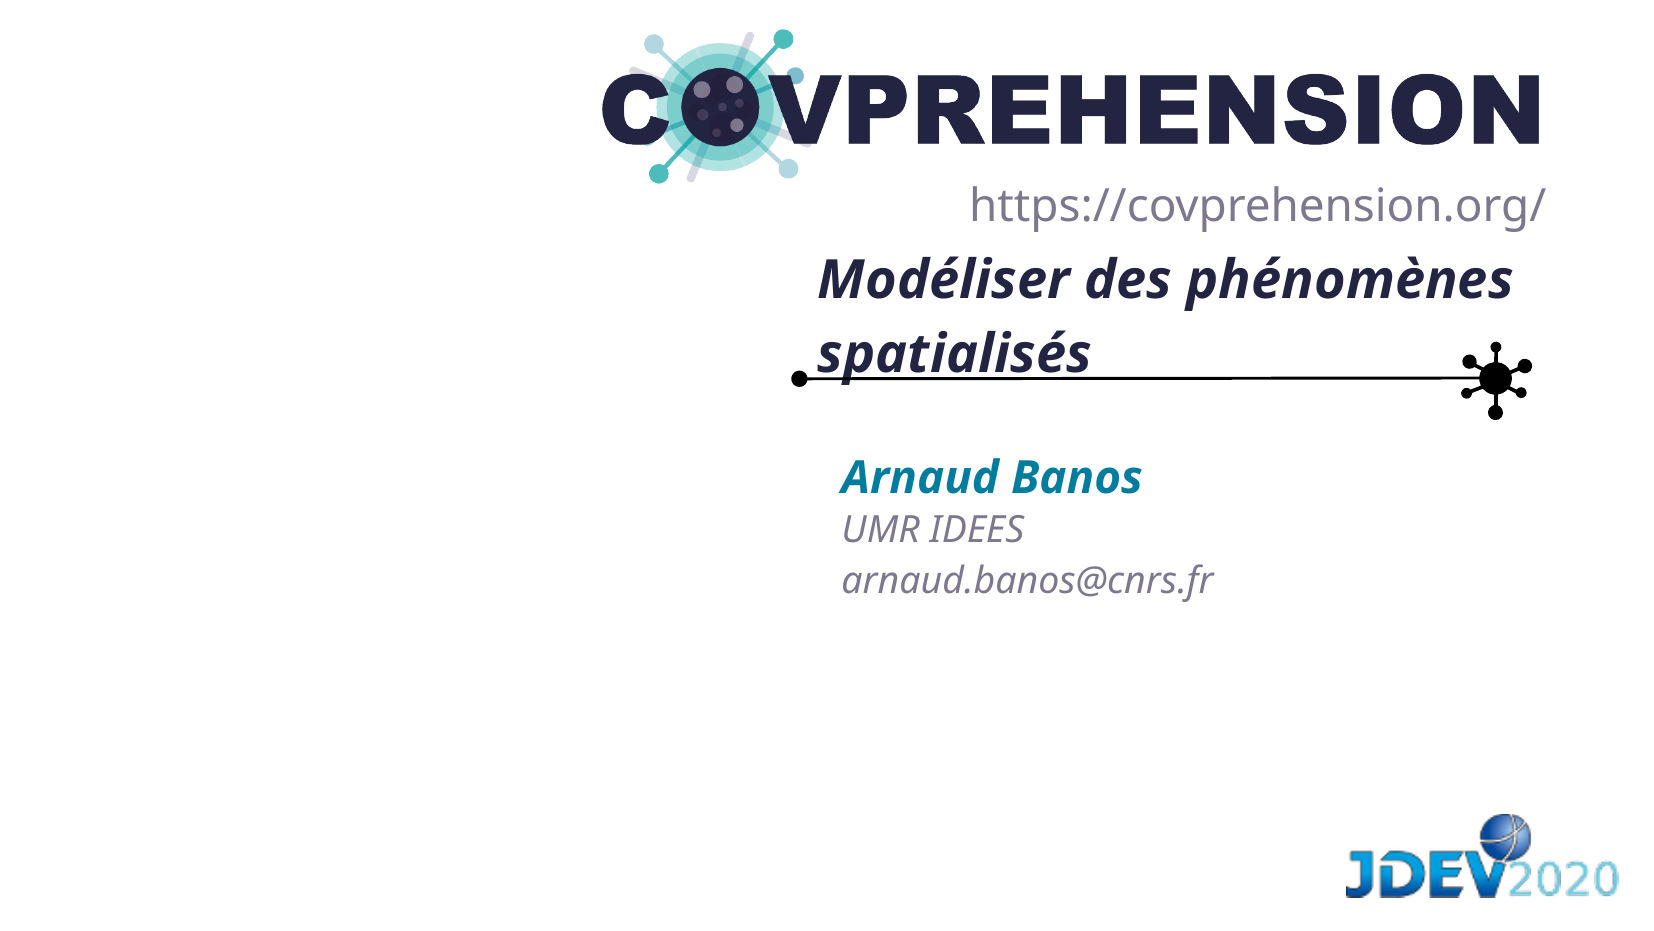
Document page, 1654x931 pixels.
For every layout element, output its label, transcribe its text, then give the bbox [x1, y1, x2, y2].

text_box https://covprehension.org/ [874, 165, 1642, 253]
picture [1444, 327, 1561, 440]
picture [602, 23, 1539, 189]
text_box Arnaud Banos [826, 437, 1595, 495]
text_box UMR IDEES arnaud.banos@cnrs.fr [826, 495, 1642, 601]
text_box Modéliser des phénomènes spatialisés [803, 233, 1630, 378]
picture [1346, 814, 1619, 898]
